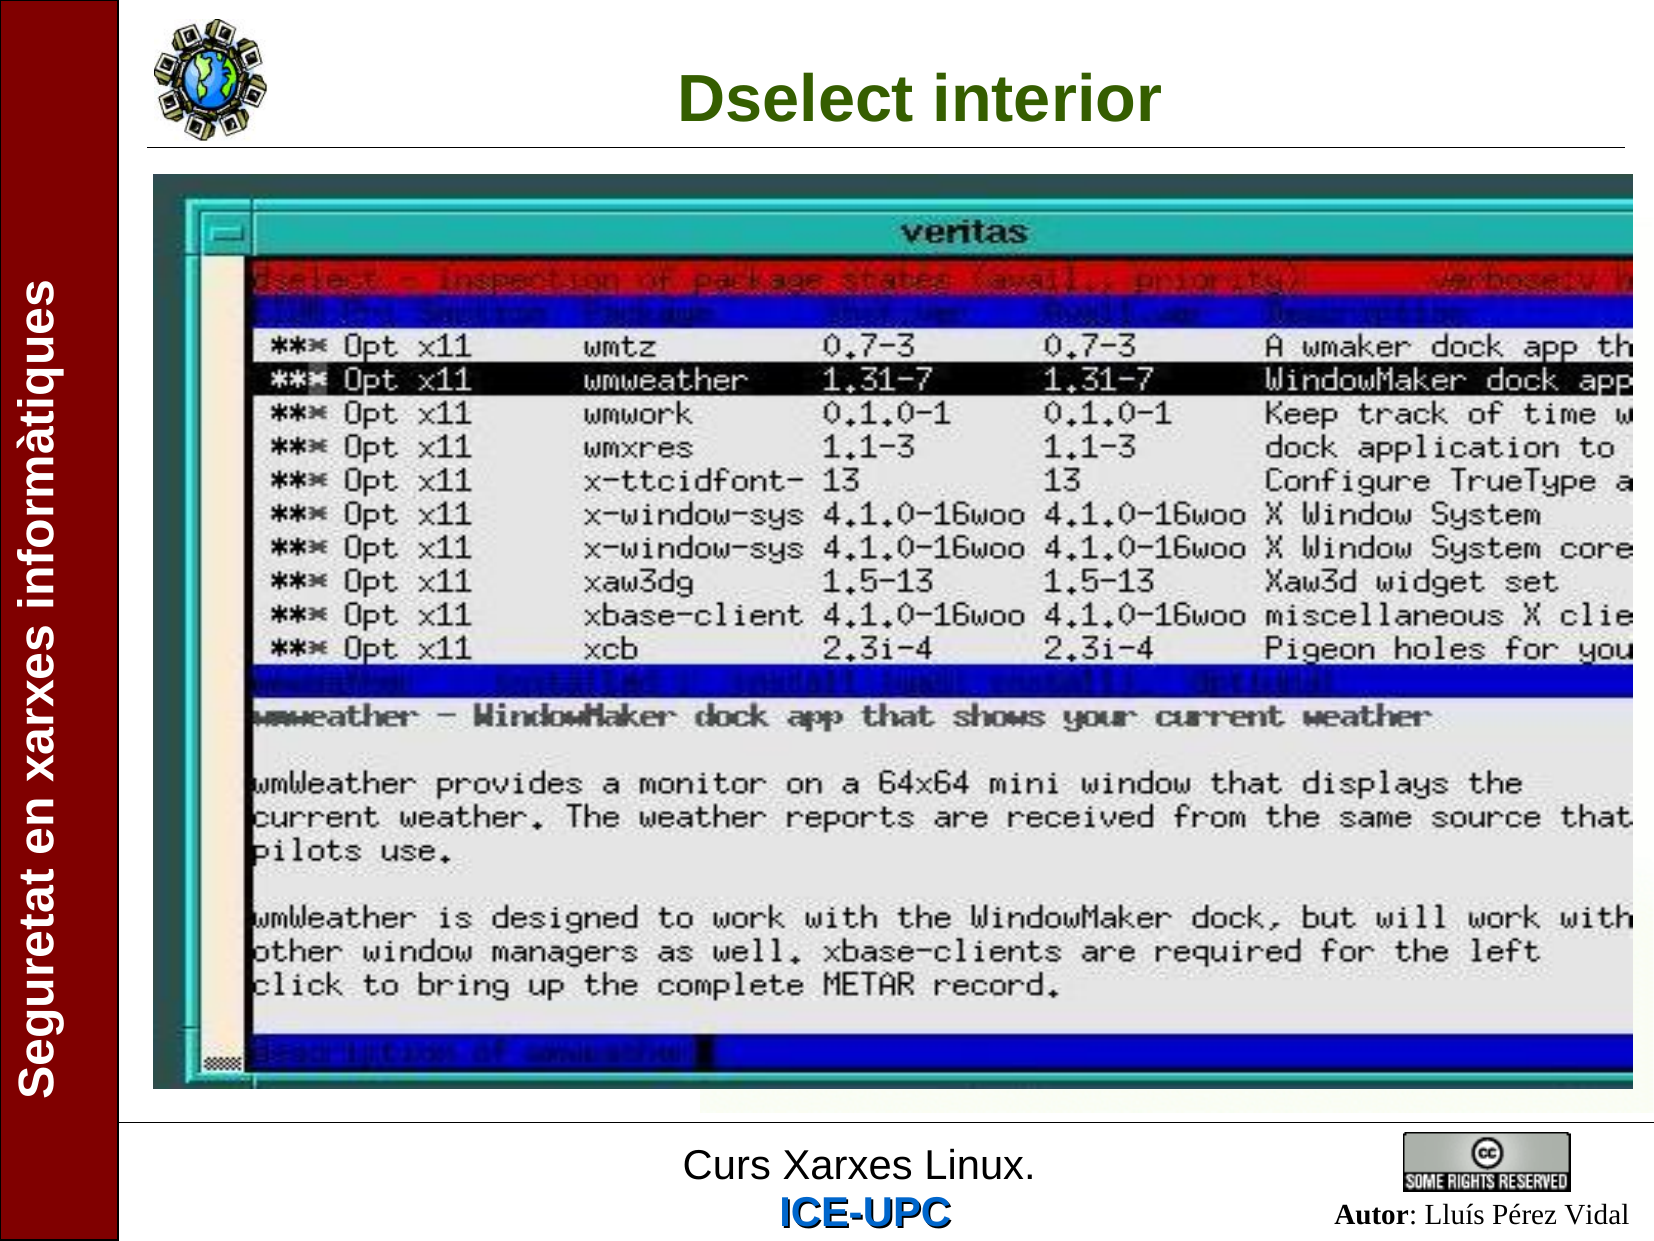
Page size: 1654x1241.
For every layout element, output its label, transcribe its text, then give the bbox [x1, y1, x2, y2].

picture [154, 19, 268, 49]
picture [1403, 1132, 1571, 1192]
list dpkg dpkg -i dpkg-reconfigure [141, 242, 868, 1093]
title Dselect interior [129, 49, 1619, 148]
picture [153, 174, 1654, 1113]
